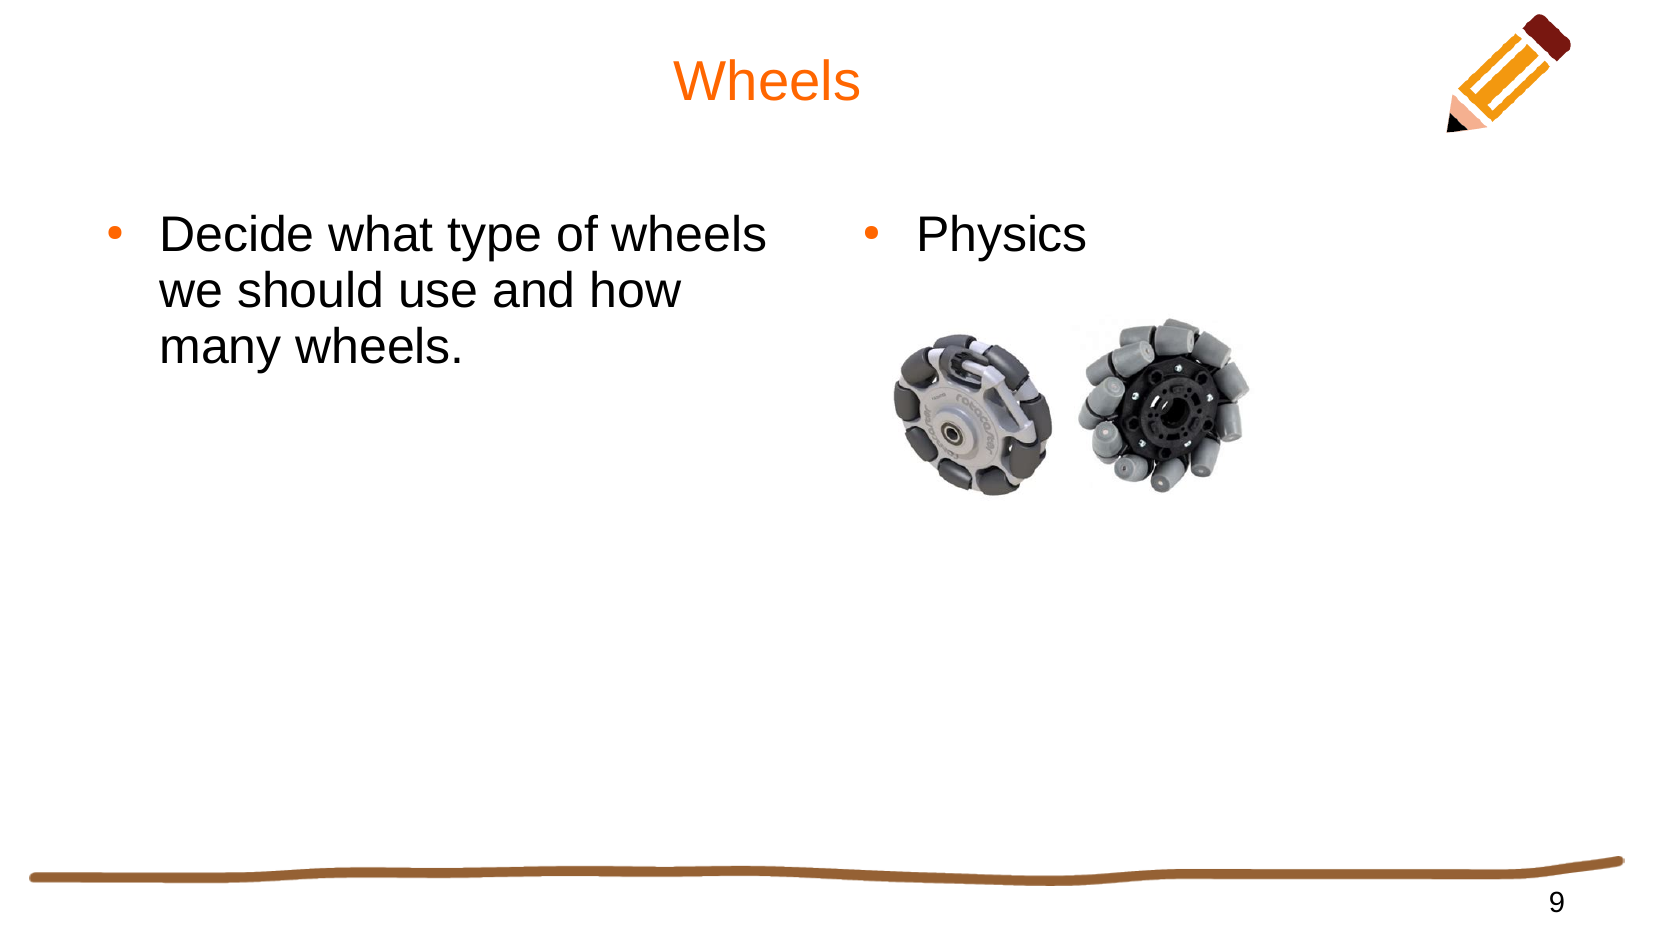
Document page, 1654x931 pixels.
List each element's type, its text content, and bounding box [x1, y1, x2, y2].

picture [885, 312, 1257, 502]
list Decide what type of wheels we should use and how many wheels. [88, 206, 809, 857]
list Physics [845, 206, 1566, 857]
title Wheels [88, 29, 1447, 133]
picture [29, 856, 1625, 886]
picture [1446, 14, 1571, 133]
